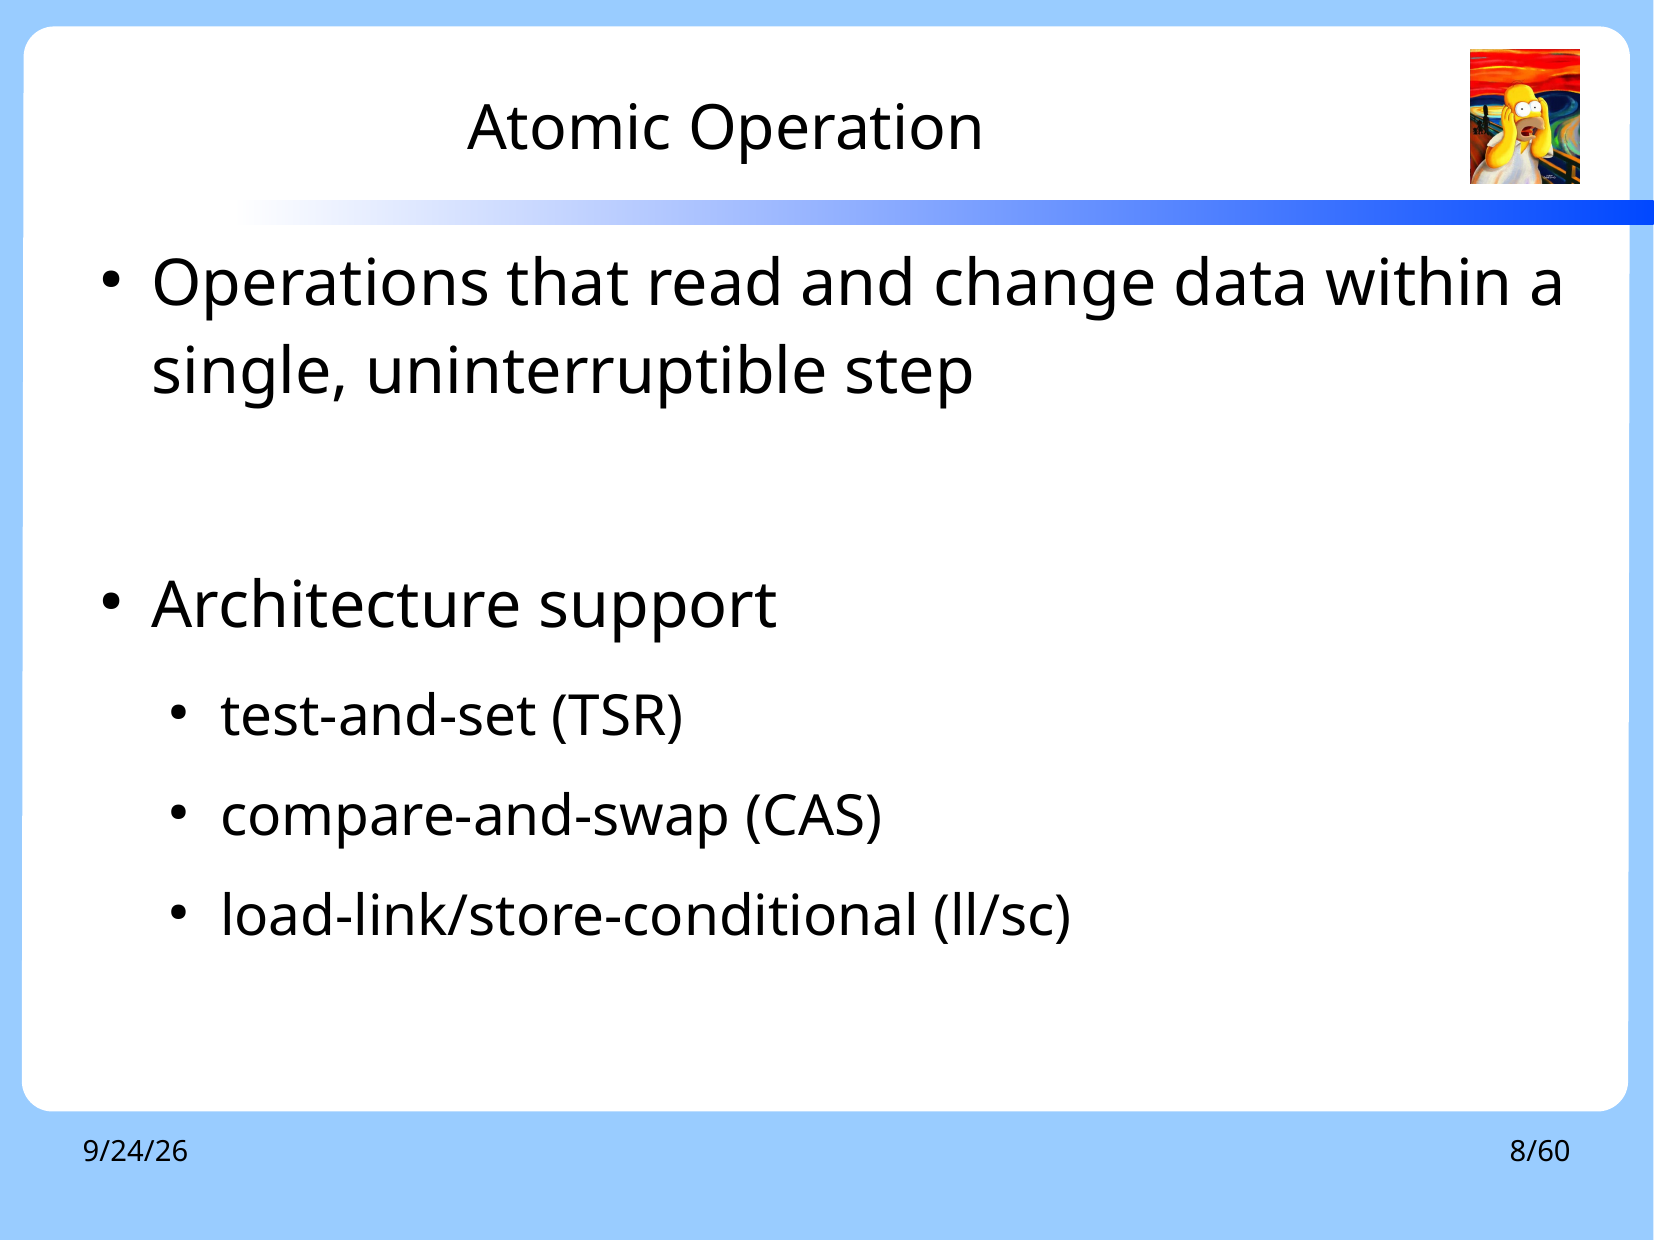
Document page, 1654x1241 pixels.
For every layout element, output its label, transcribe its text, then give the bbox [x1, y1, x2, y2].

picture [1470, 49, 1580, 184]
list Operations that read and change data within a single, uninterruptible step Architecture support test-and-set (TSR) compare-and-swap (CAS) load-link/store-conditional (ll/sc) [82, 236, 1571, 956]
title Atomic Operation [82, 49, 1371, 201]
